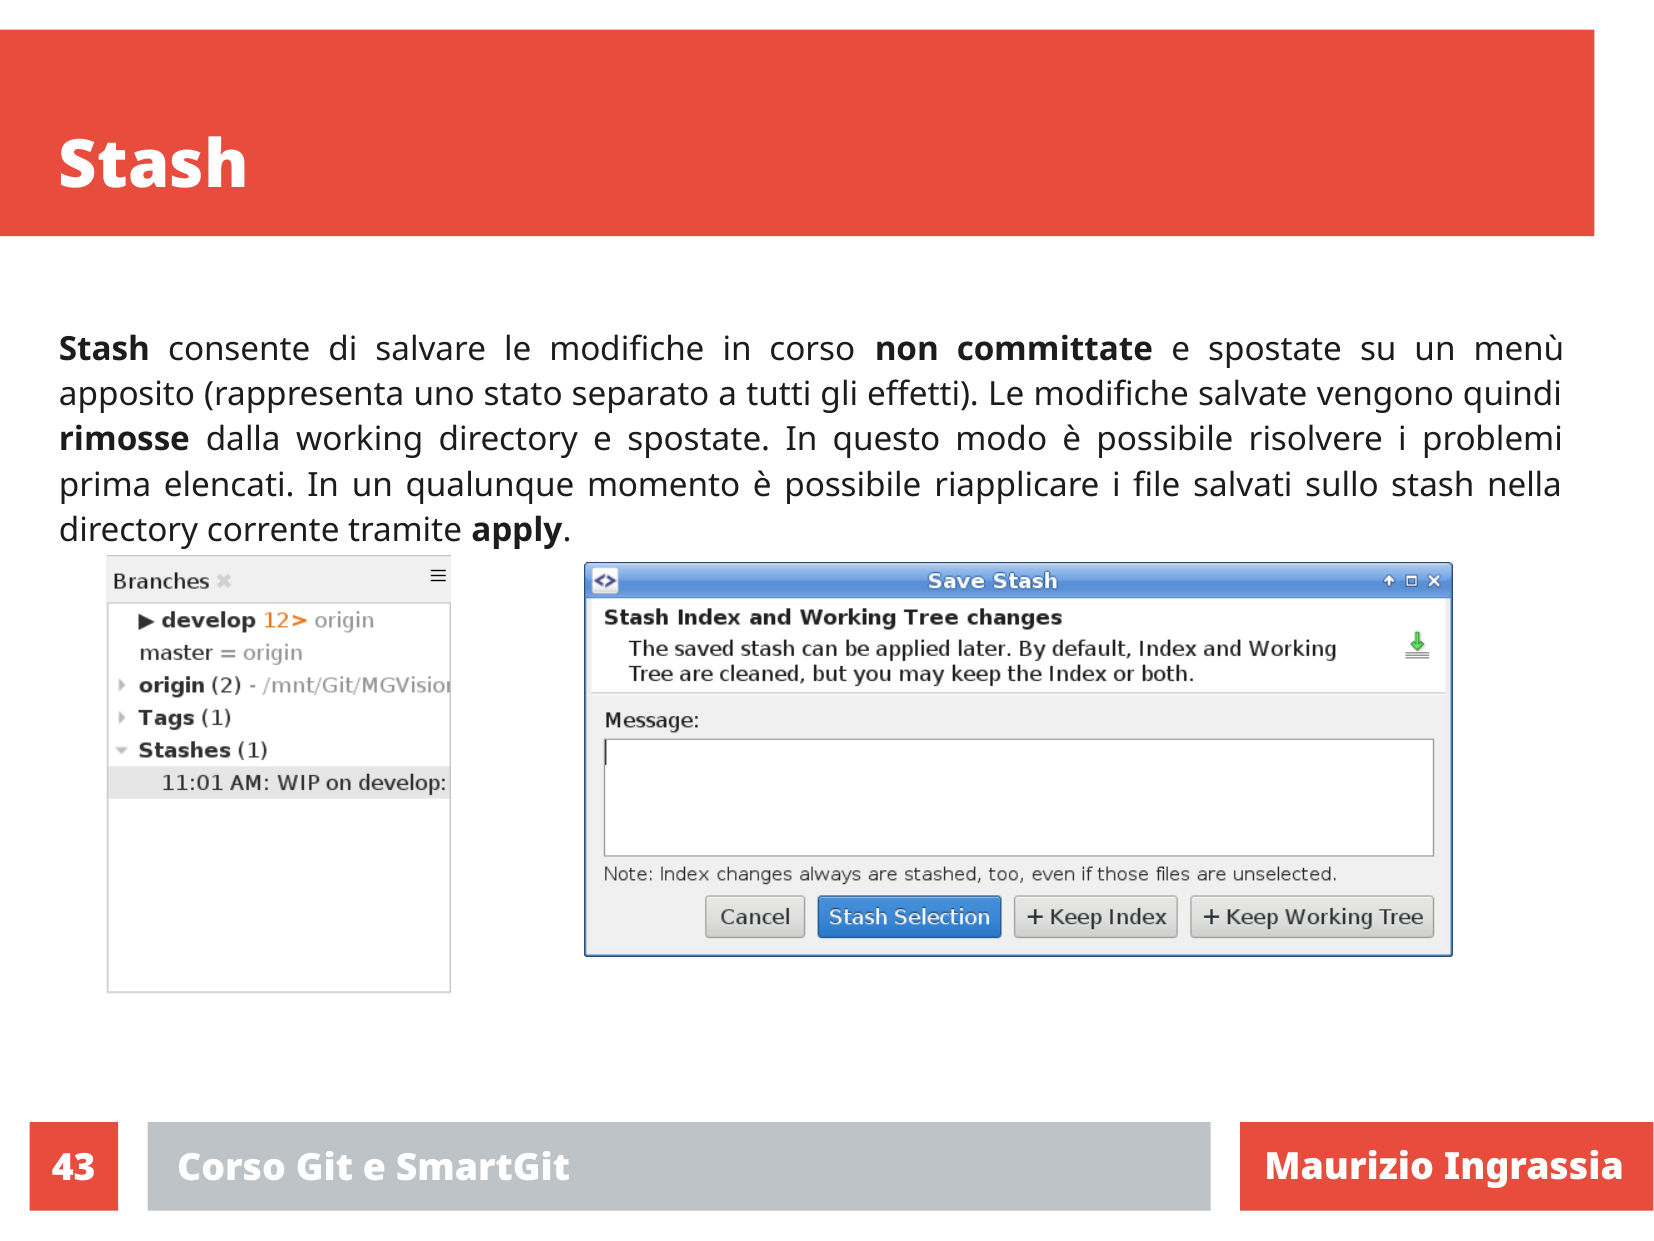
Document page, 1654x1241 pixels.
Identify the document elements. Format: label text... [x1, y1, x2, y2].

picture [584, 562, 1453, 957]
list Stash consente di salvare le modifiche in corso non committate e spostate su un menù apposito (rappresenta uno stato separato a tutti gli effetti). Le modifiche salvate vengono quindi rimosse dalla working directory e spostate. In questo modo è possibile risolvere i problemi prima elencati. In un qualunque momento è possibile riapplicare i file salvati sullo stash nella directory corrente tramite apply. [59, 324, 1565, 1093]
title Stash [59, 59, 1595, 207]
picture [106, 555, 451, 994]
